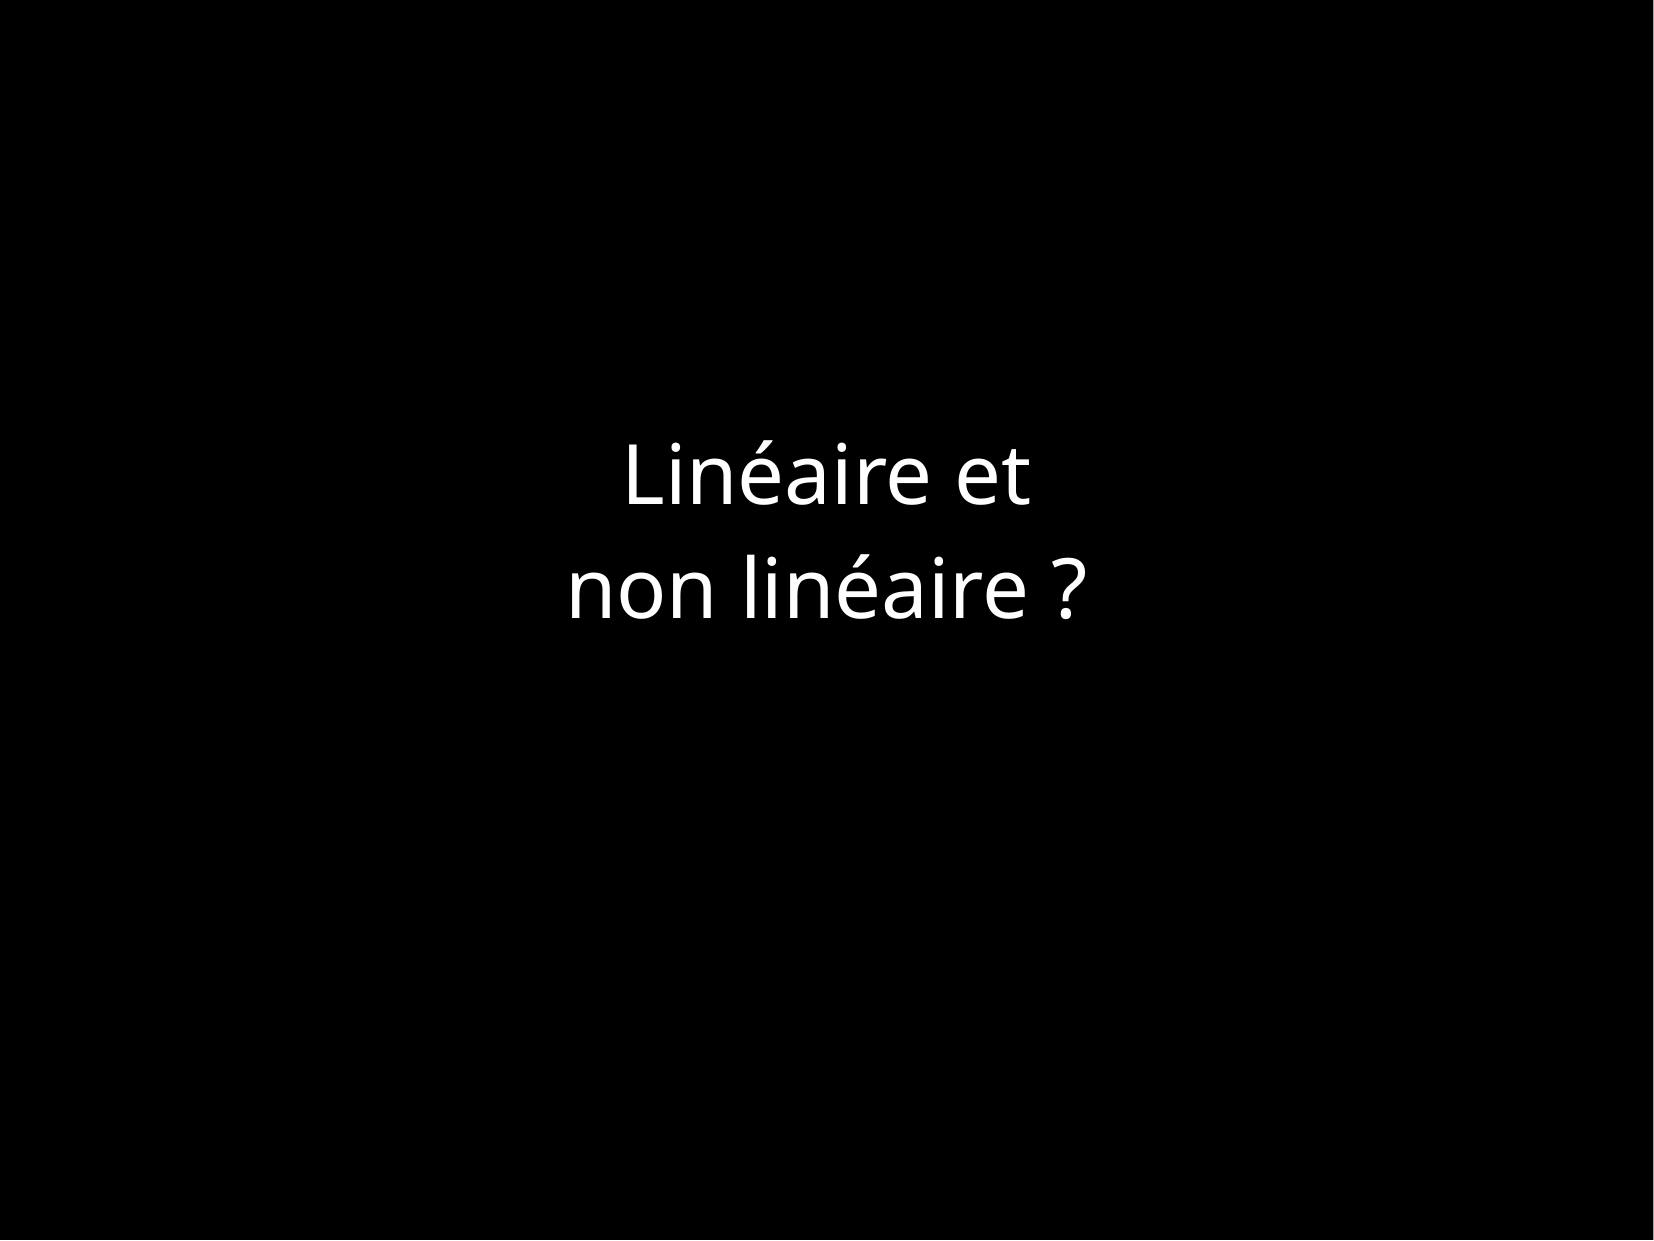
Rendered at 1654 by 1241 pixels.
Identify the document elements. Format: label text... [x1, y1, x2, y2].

subtitle Linéaire et non linéaire ? [82, 49, 1571, 1010]
